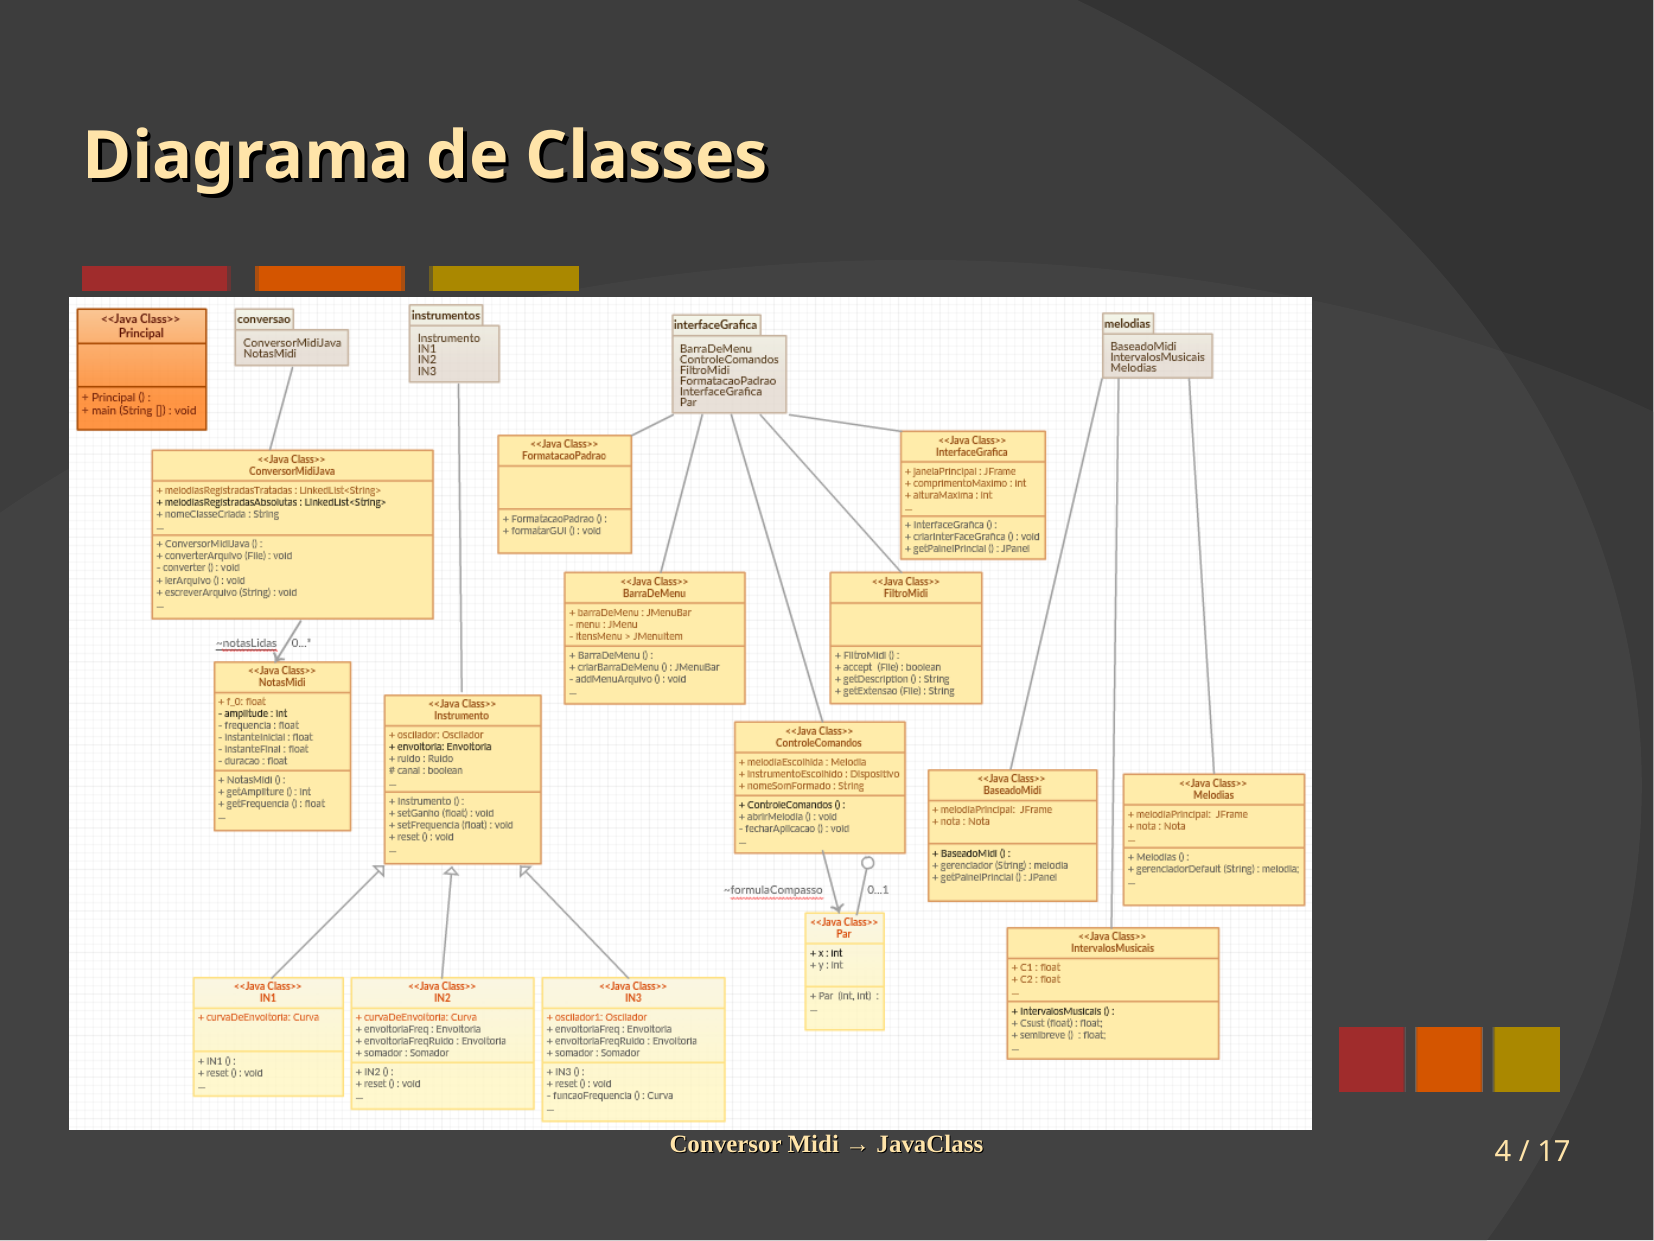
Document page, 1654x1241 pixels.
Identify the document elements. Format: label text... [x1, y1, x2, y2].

picture [69, 297, 1312, 1130]
picture [82, 266, 579, 291]
picture [1339, 1027, 1560, 1092]
title Diagrama de Classes [82, 49, 1571, 257]
